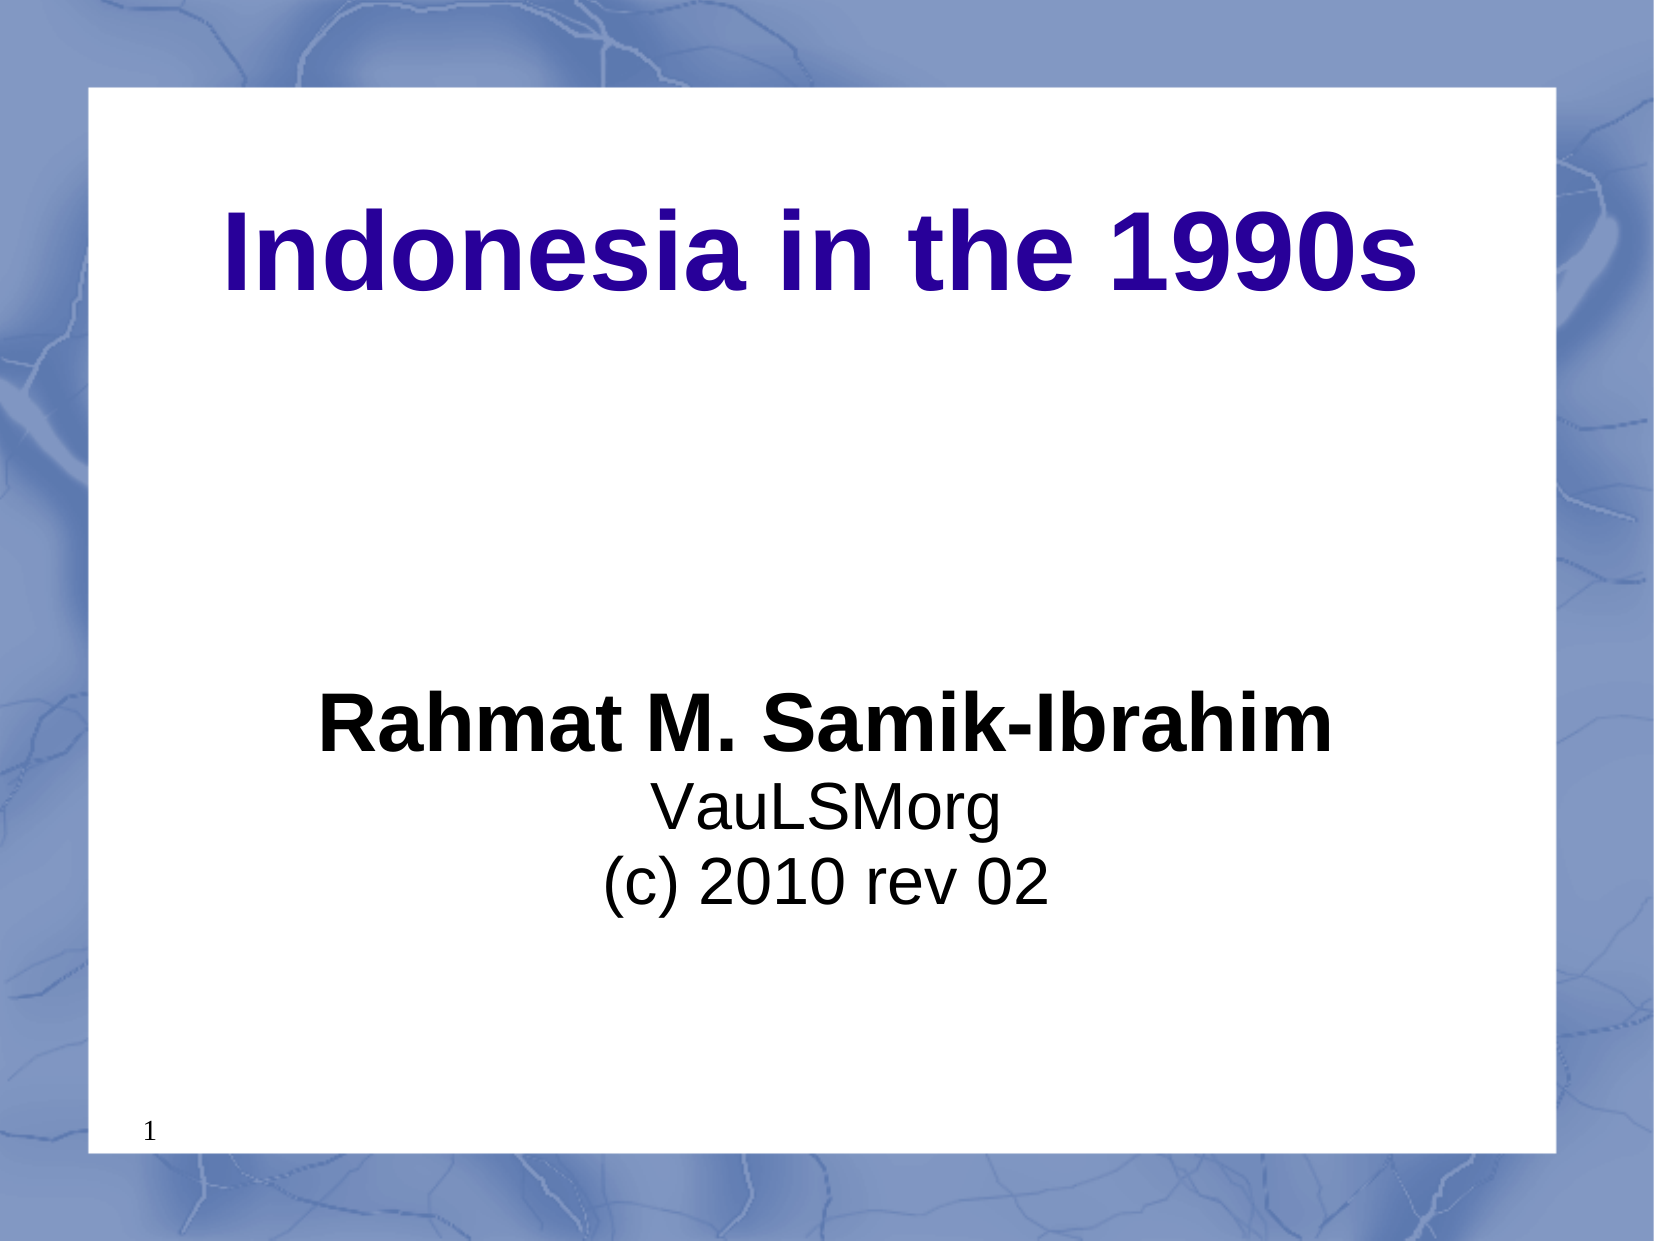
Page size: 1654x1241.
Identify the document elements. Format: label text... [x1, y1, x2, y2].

title Indonesia in the 1990s [112, 165, 1530, 338]
picture [0, 0, 1654, 1241]
subtitle Rahmat M. Samik-Ibrahim VauLSMorg (c) 2010 rev 02 [118, 525, 1536, 1145]
